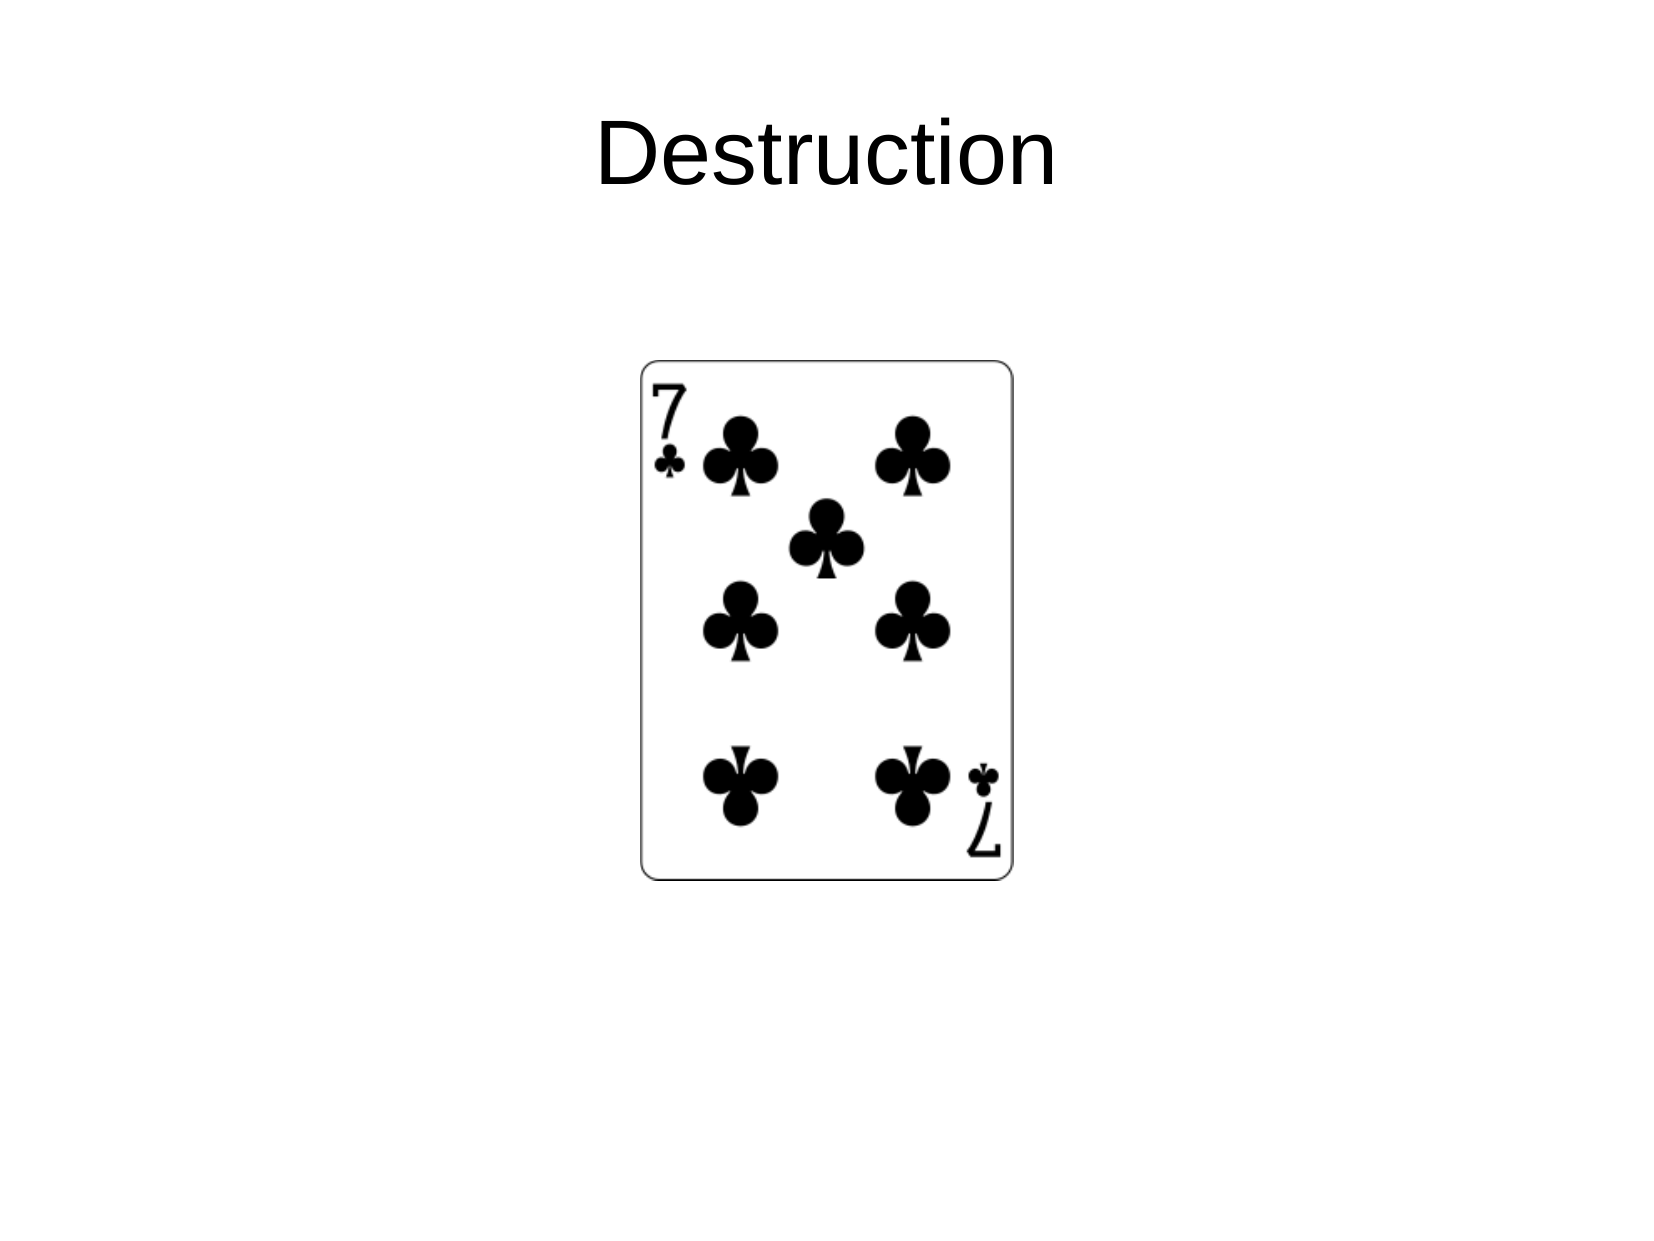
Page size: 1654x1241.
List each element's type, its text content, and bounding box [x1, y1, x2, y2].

title Destruction [82, 49, 1571, 257]
picture [640, 360, 1014, 881]
